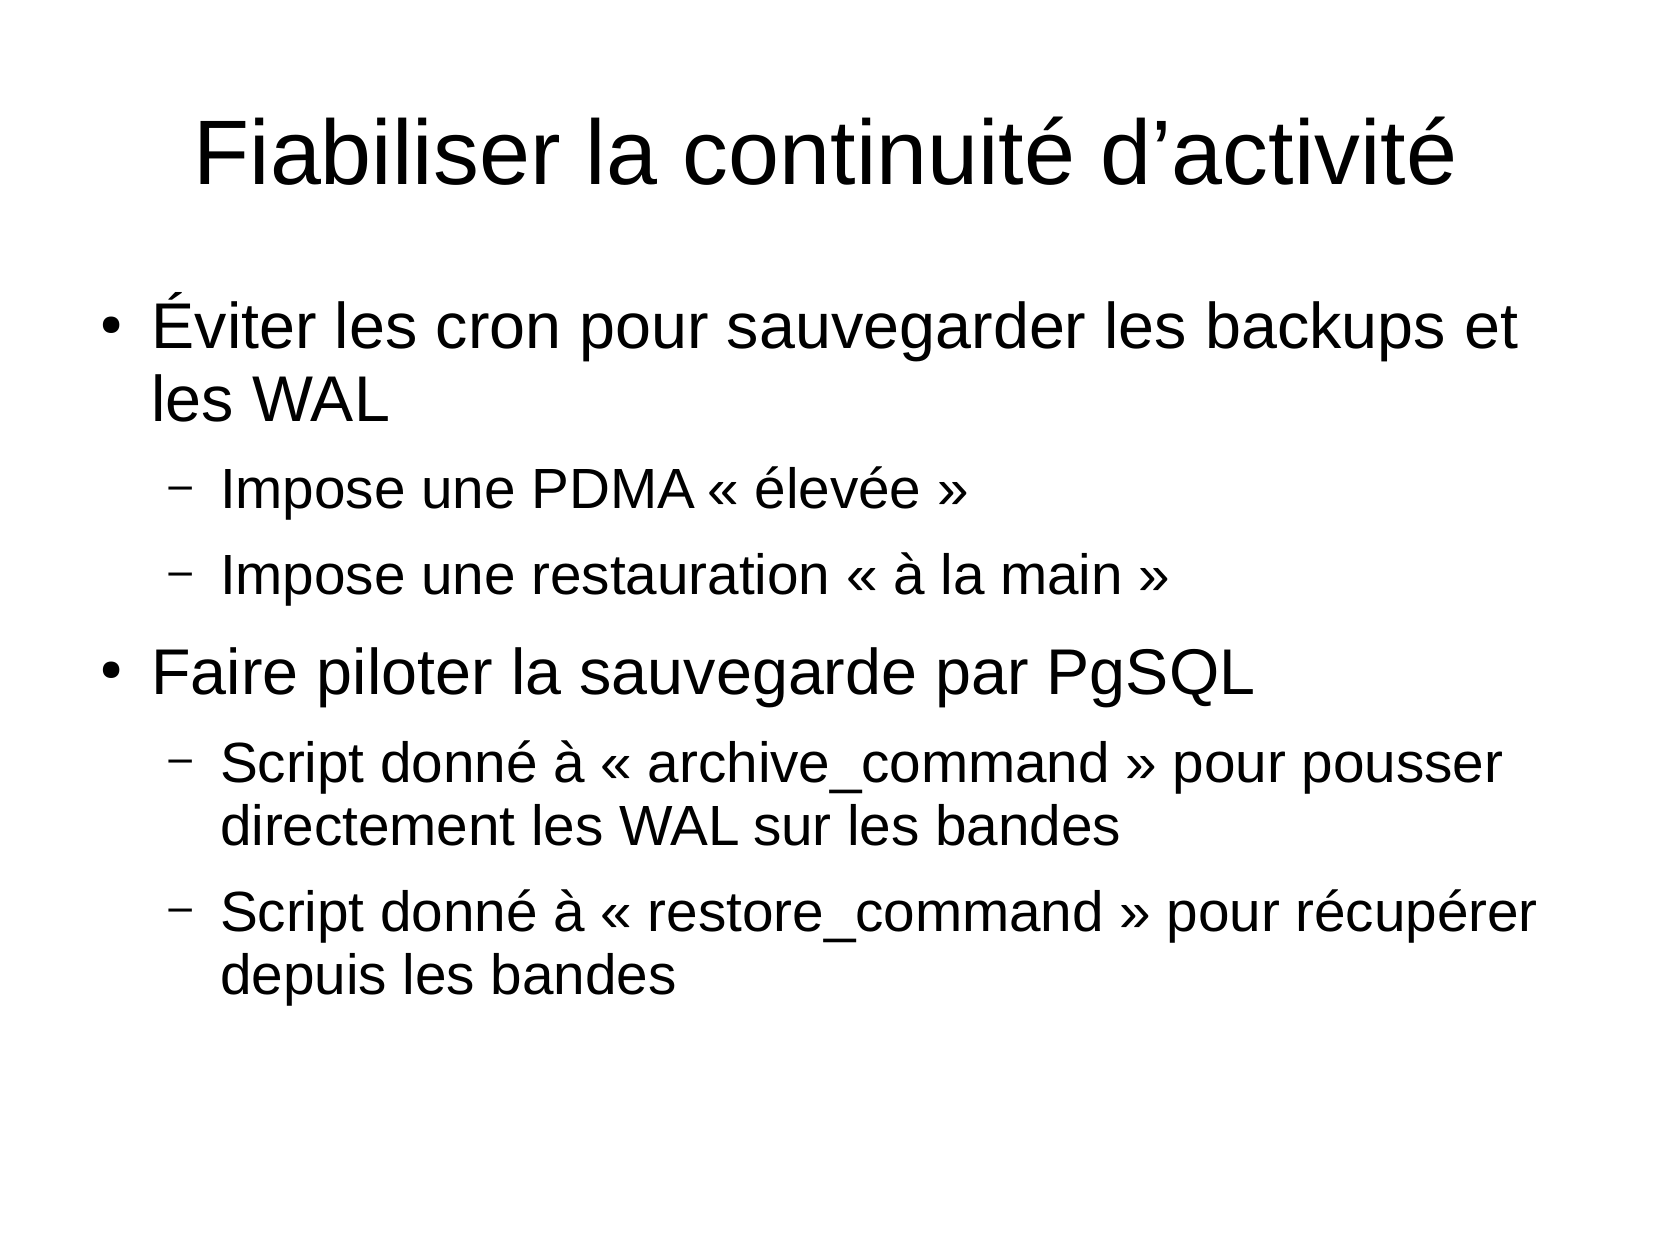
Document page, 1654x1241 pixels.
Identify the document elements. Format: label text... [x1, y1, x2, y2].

title Fiabiliser la continuité d’activité [82, 49, 1571, 257]
list Éviter les cron pour sauvegarder les backups et les WAL Impose une PDMA « élevée » Impose une restauration « à la main » Faire piloter la sauvegarde par PgSQL Script donné à « archive_command » pour pousser directement les WAL sur les bandes Script donné à « restore_command » pour récupérer depuis les bandes [82, 290, 1571, 1010]
